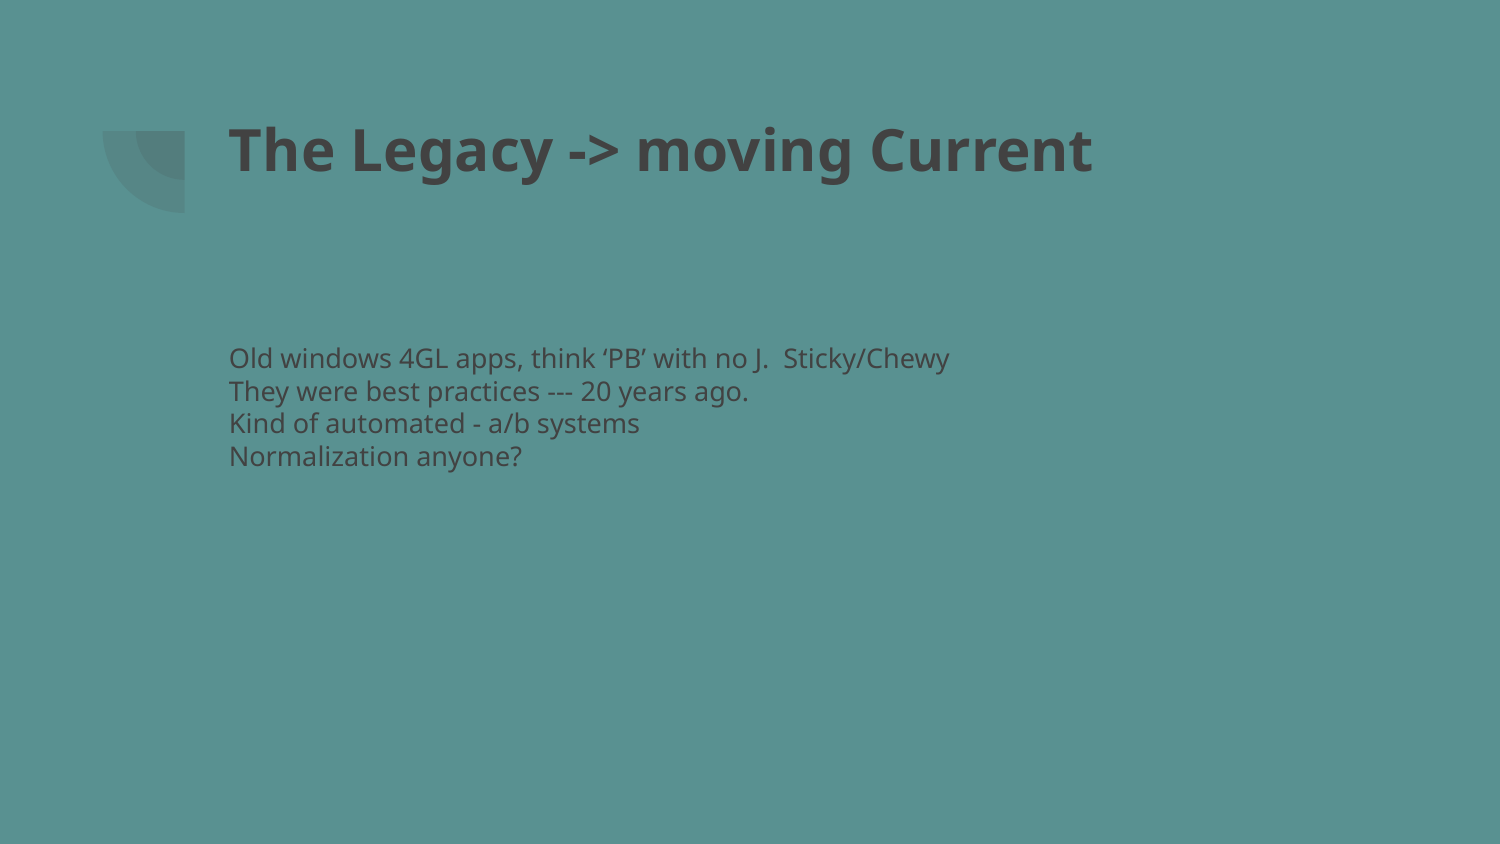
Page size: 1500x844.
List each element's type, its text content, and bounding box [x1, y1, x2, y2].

title The Legacy -> moving Current [213, 98, 1368, 263]
list Old windows 4GL apps, think ‘PB’ with no J. Sticky/Chewy They were best practices --- 20 years ago. Kind of automated - a/b systems Normalization anyone? [213, 326, 1368, 744]
